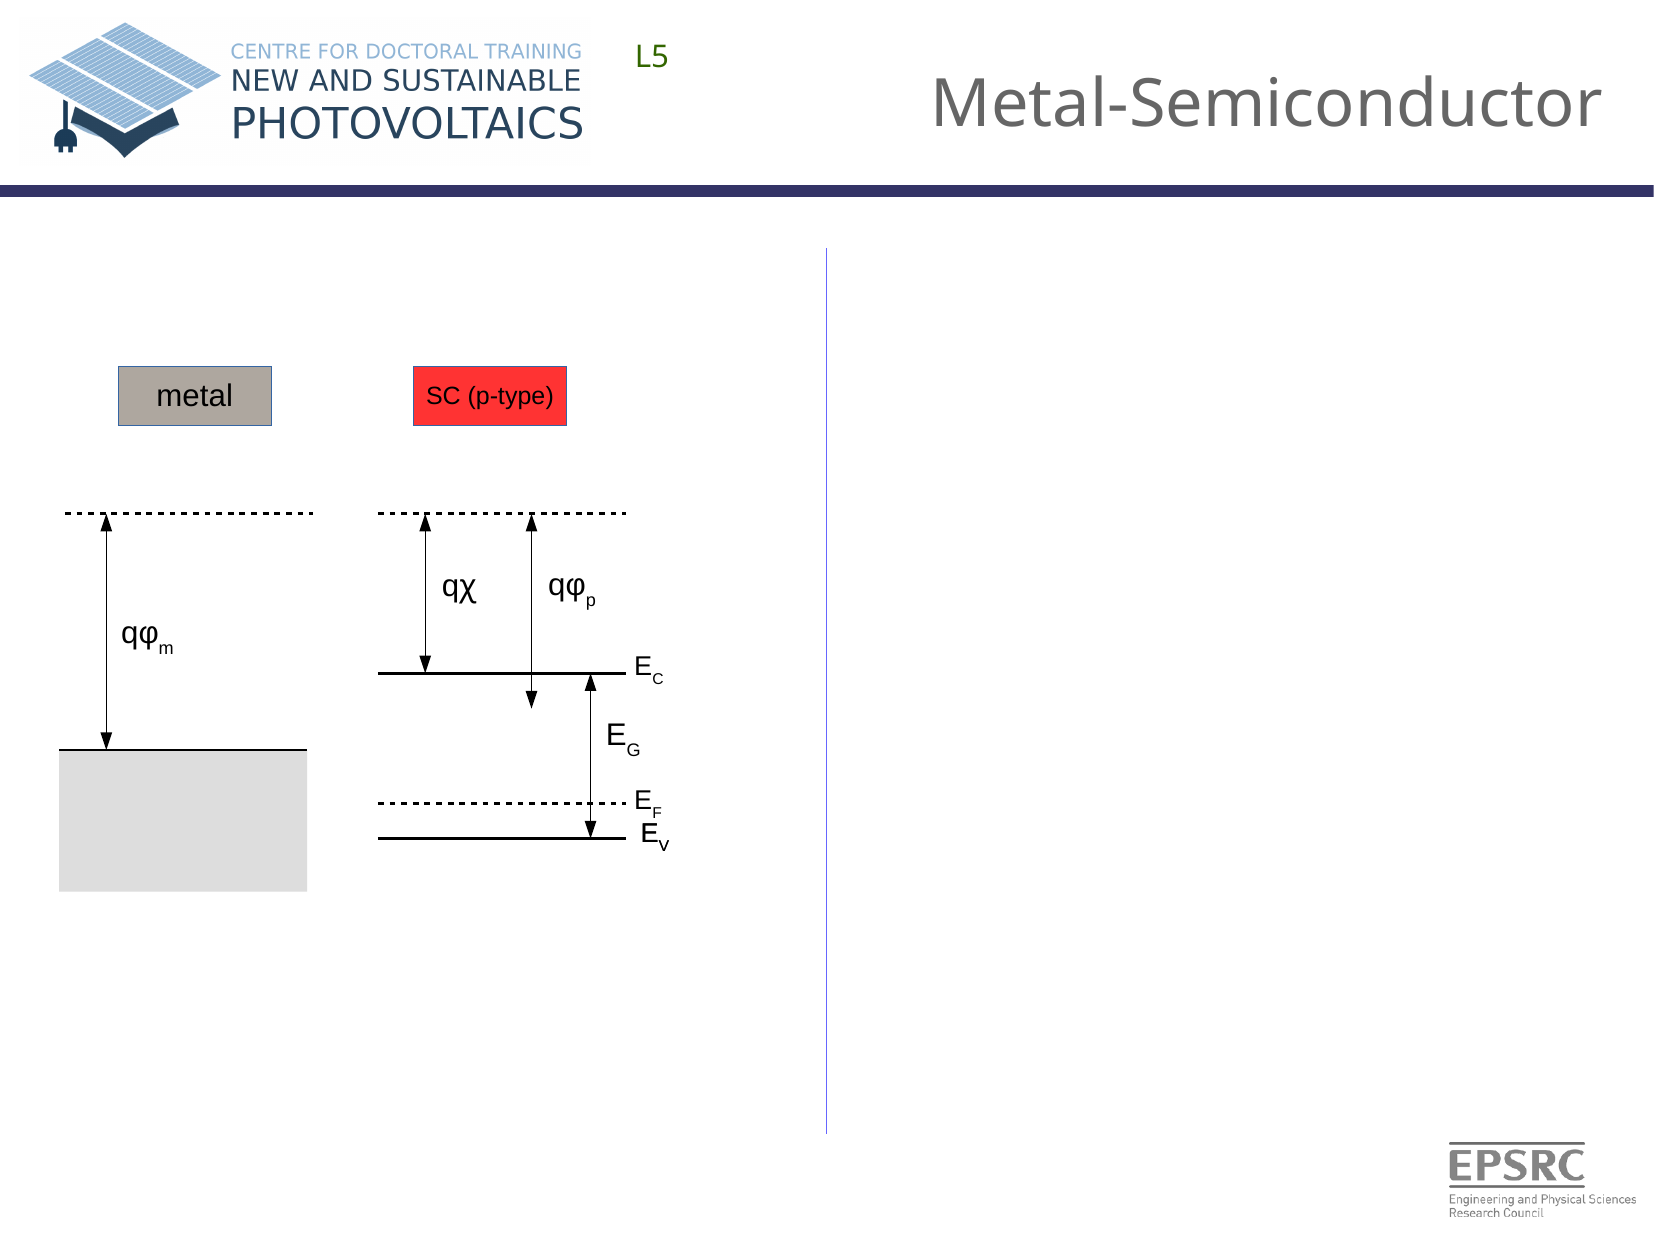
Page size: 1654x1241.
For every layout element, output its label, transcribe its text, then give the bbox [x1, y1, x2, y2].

picture [1449, 1142, 1636, 1217]
picture [19, 17, 591, 166]
text_box [59, 750, 308, 892]
text_box EF [619, 777, 677, 833]
text_box qφp [533, 560, 611, 618]
text_box SC (p-type) [413, 366, 567, 426]
text_box qφm [106, 608, 189, 666]
text_box EC [619, 643, 679, 696]
text_box EG [591, 710, 656, 768]
text_box metal [118, 366, 272, 426]
text_box Metal-Semiconductor [767, 51, 1618, 142]
text_box EV [625, 810, 685, 863]
text_box qχ [427, 555, 493, 611]
text_box L5 [620, 29, 880, 80]
